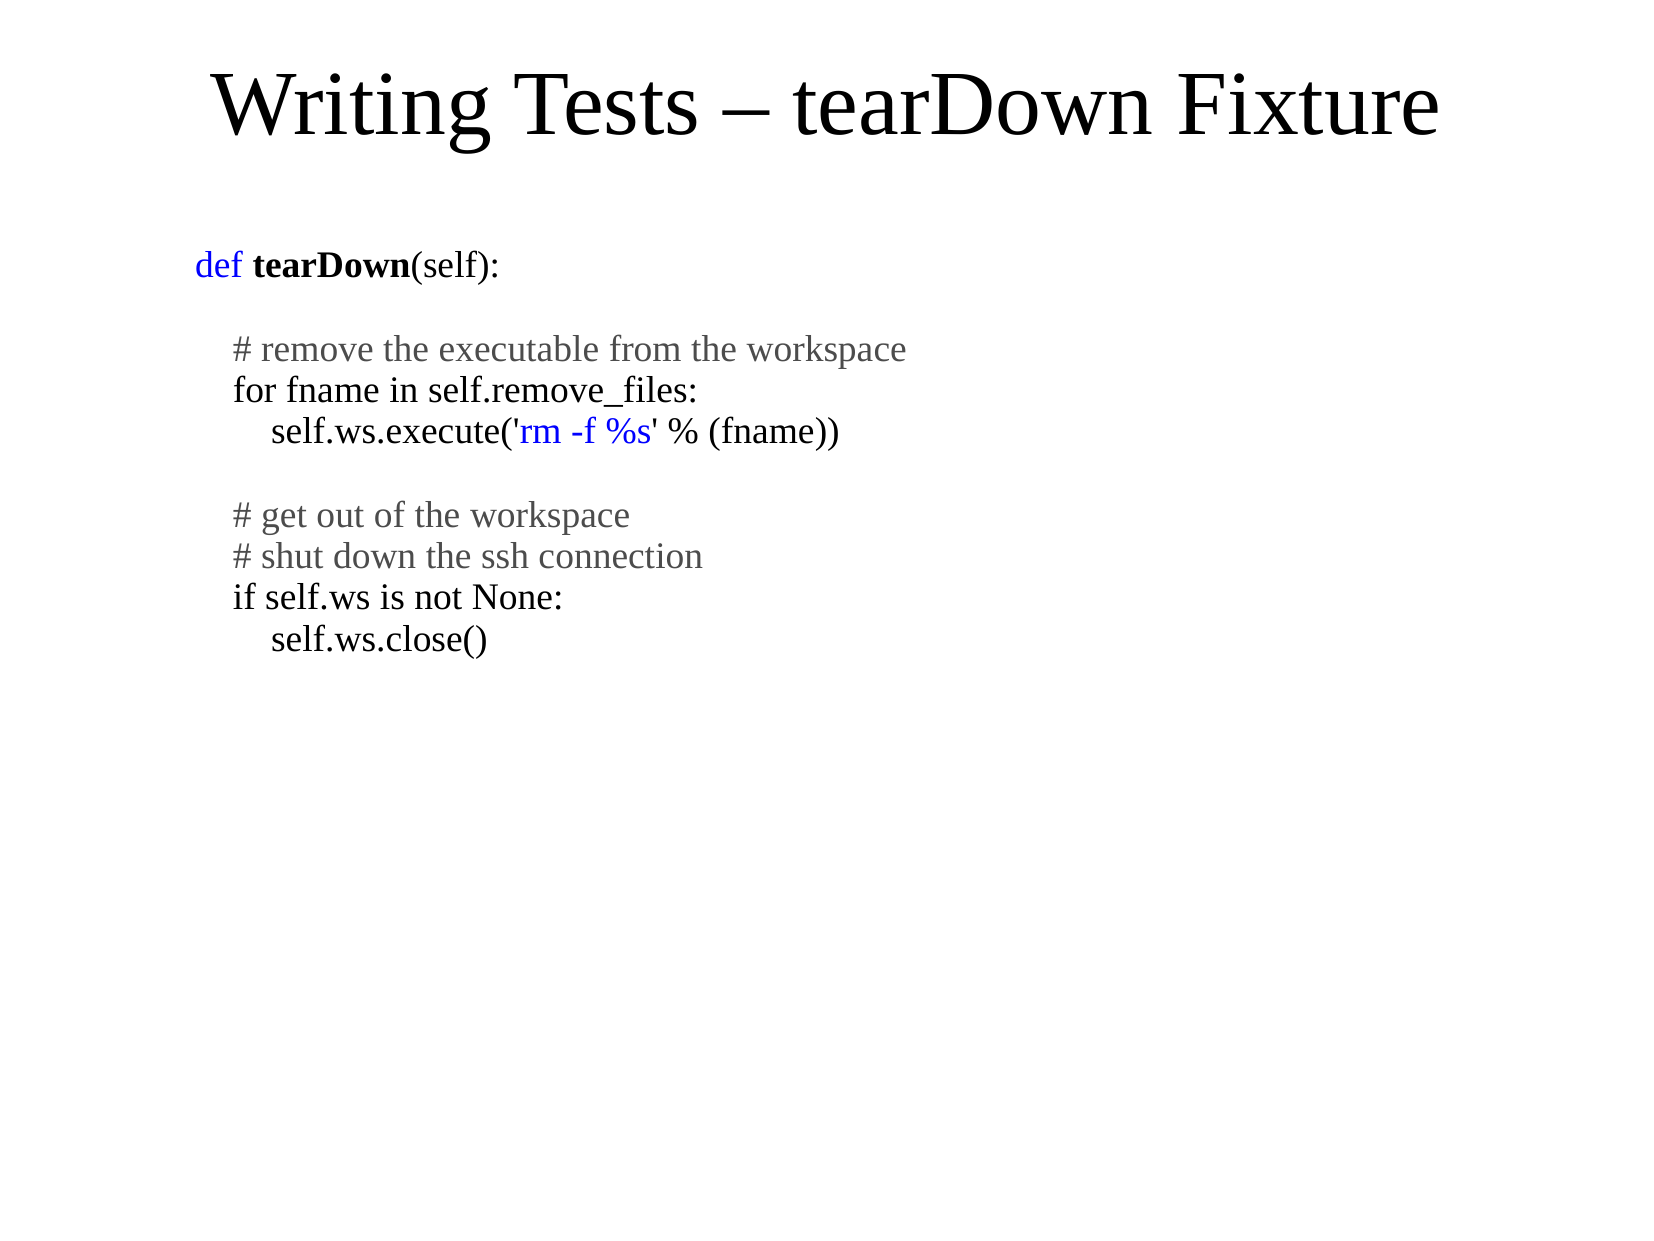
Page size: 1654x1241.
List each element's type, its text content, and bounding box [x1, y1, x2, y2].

title Writing Tests – tearDown Fixture [82, 52, 1571, 155]
text_box def tearDown(self): # remove the executable from the workspace for fname in self.remove_files: self.ws.execute('rm -f %s' % (fname)) # get out of the workspace # shut down the ssh connection if self.ws is not None: self.ws.close() [142, 237, 1636, 668]
